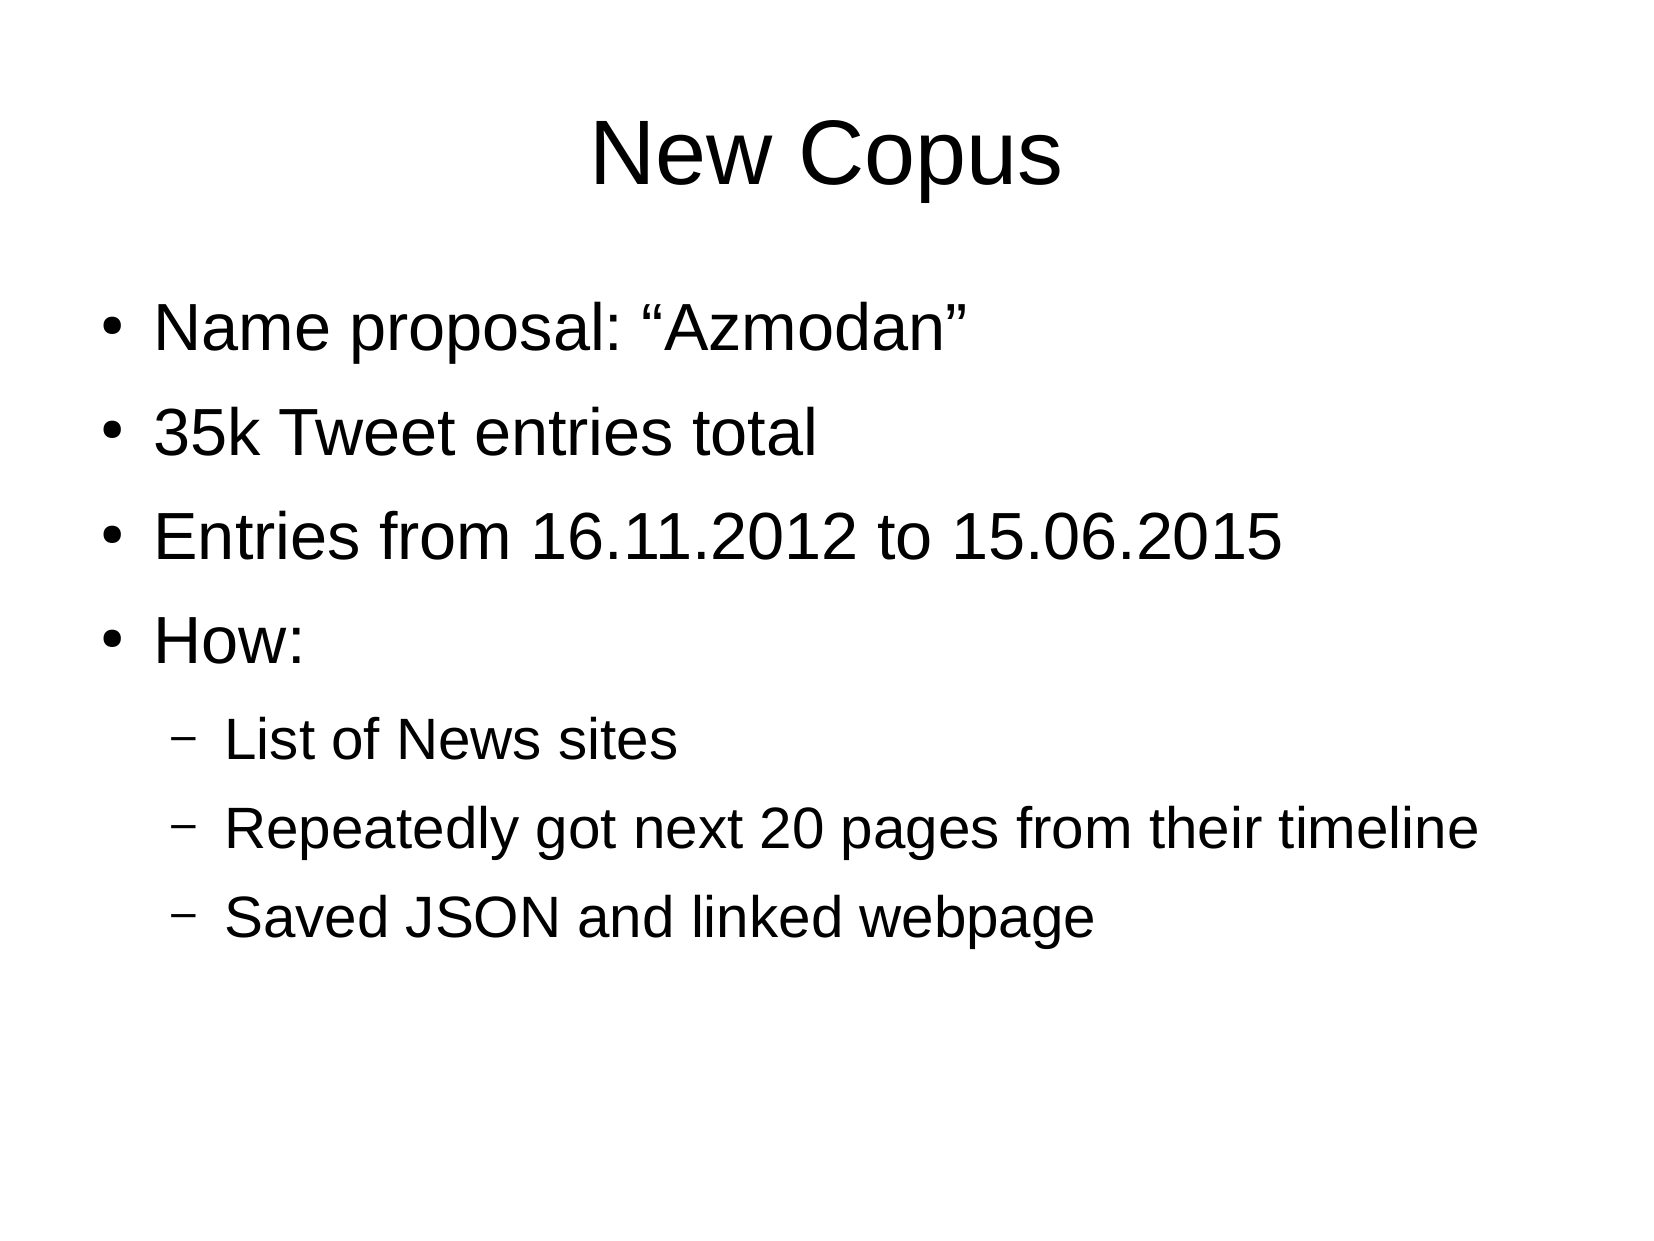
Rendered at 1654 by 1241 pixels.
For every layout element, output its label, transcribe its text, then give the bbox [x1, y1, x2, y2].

title New Copus [82, 49, 1571, 257]
list Name proposal: “Azmodan” 35k Tweet entries total Entries from 16.11.2012 to 15.06.2015 How: List of News sites Repeatedly got next 20 pages from their timeline Saved JSON and linked webpage [82, 290, 1571, 1010]
